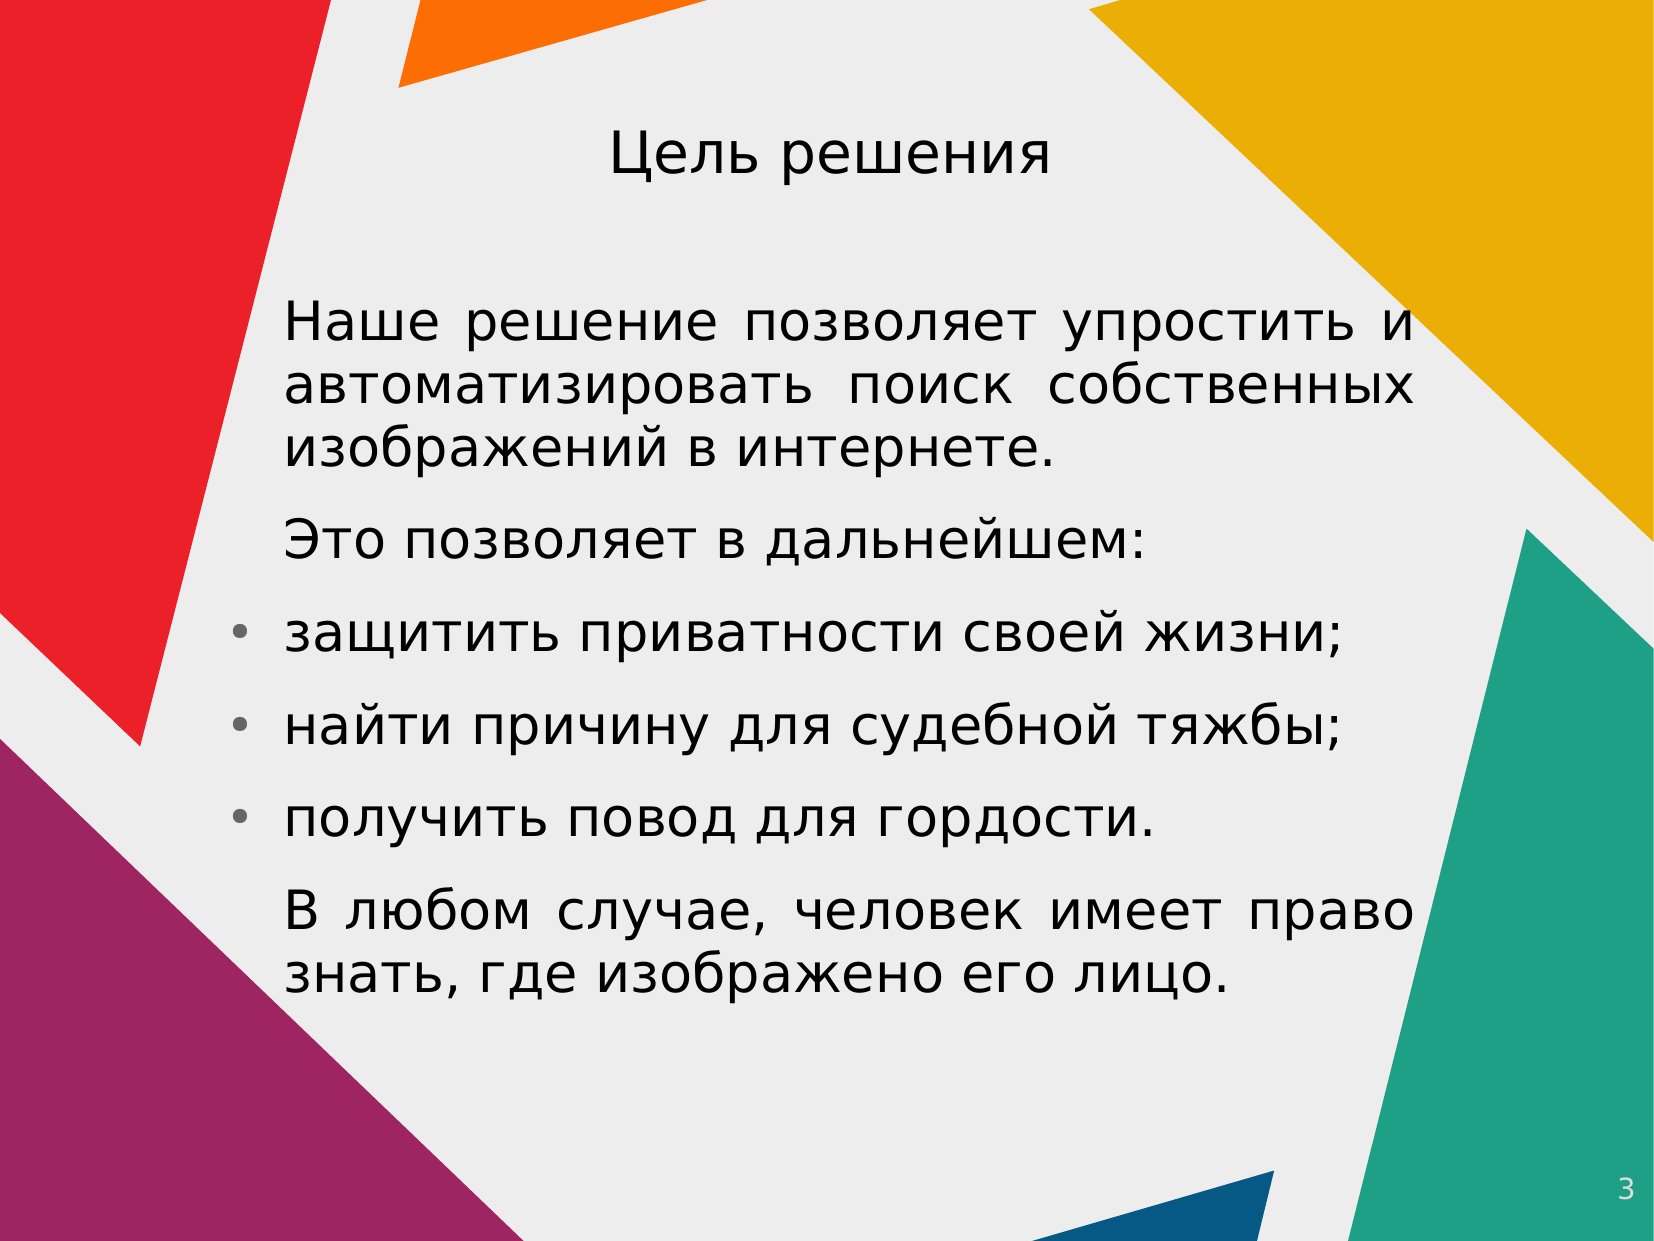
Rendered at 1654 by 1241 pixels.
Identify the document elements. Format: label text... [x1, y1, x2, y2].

list Наше решение позволяет упростить и автоматизировать поиск собственных изображений в интернете. Это позволяет в дальнейшем: защитить приватности своей жизни; найти причину для судебной тяжбы; получить повод для гордости. В любом случае, человек имеет право знать, где изображено его лицо. [212, 290, 1418, 1090]
title Цель решения [289, 49, 1372, 257]
